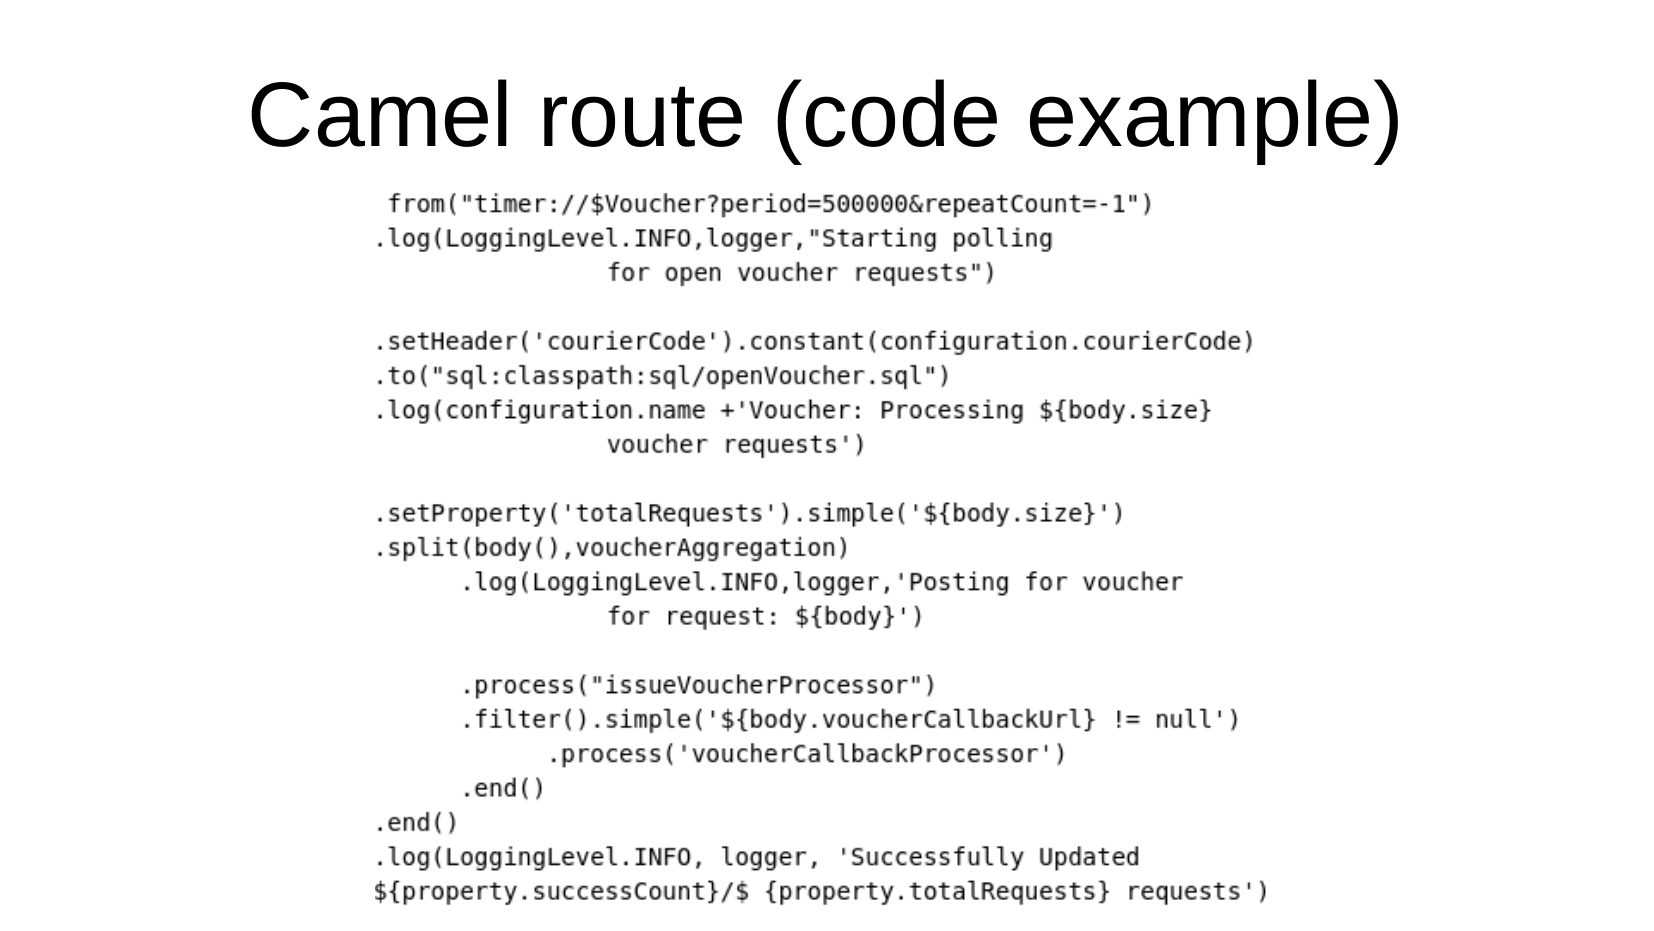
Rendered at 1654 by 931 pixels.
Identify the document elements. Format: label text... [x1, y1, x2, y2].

picture [375, 185, 1276, 912]
title Camel route (code example) [82, 37, 1571, 193]
